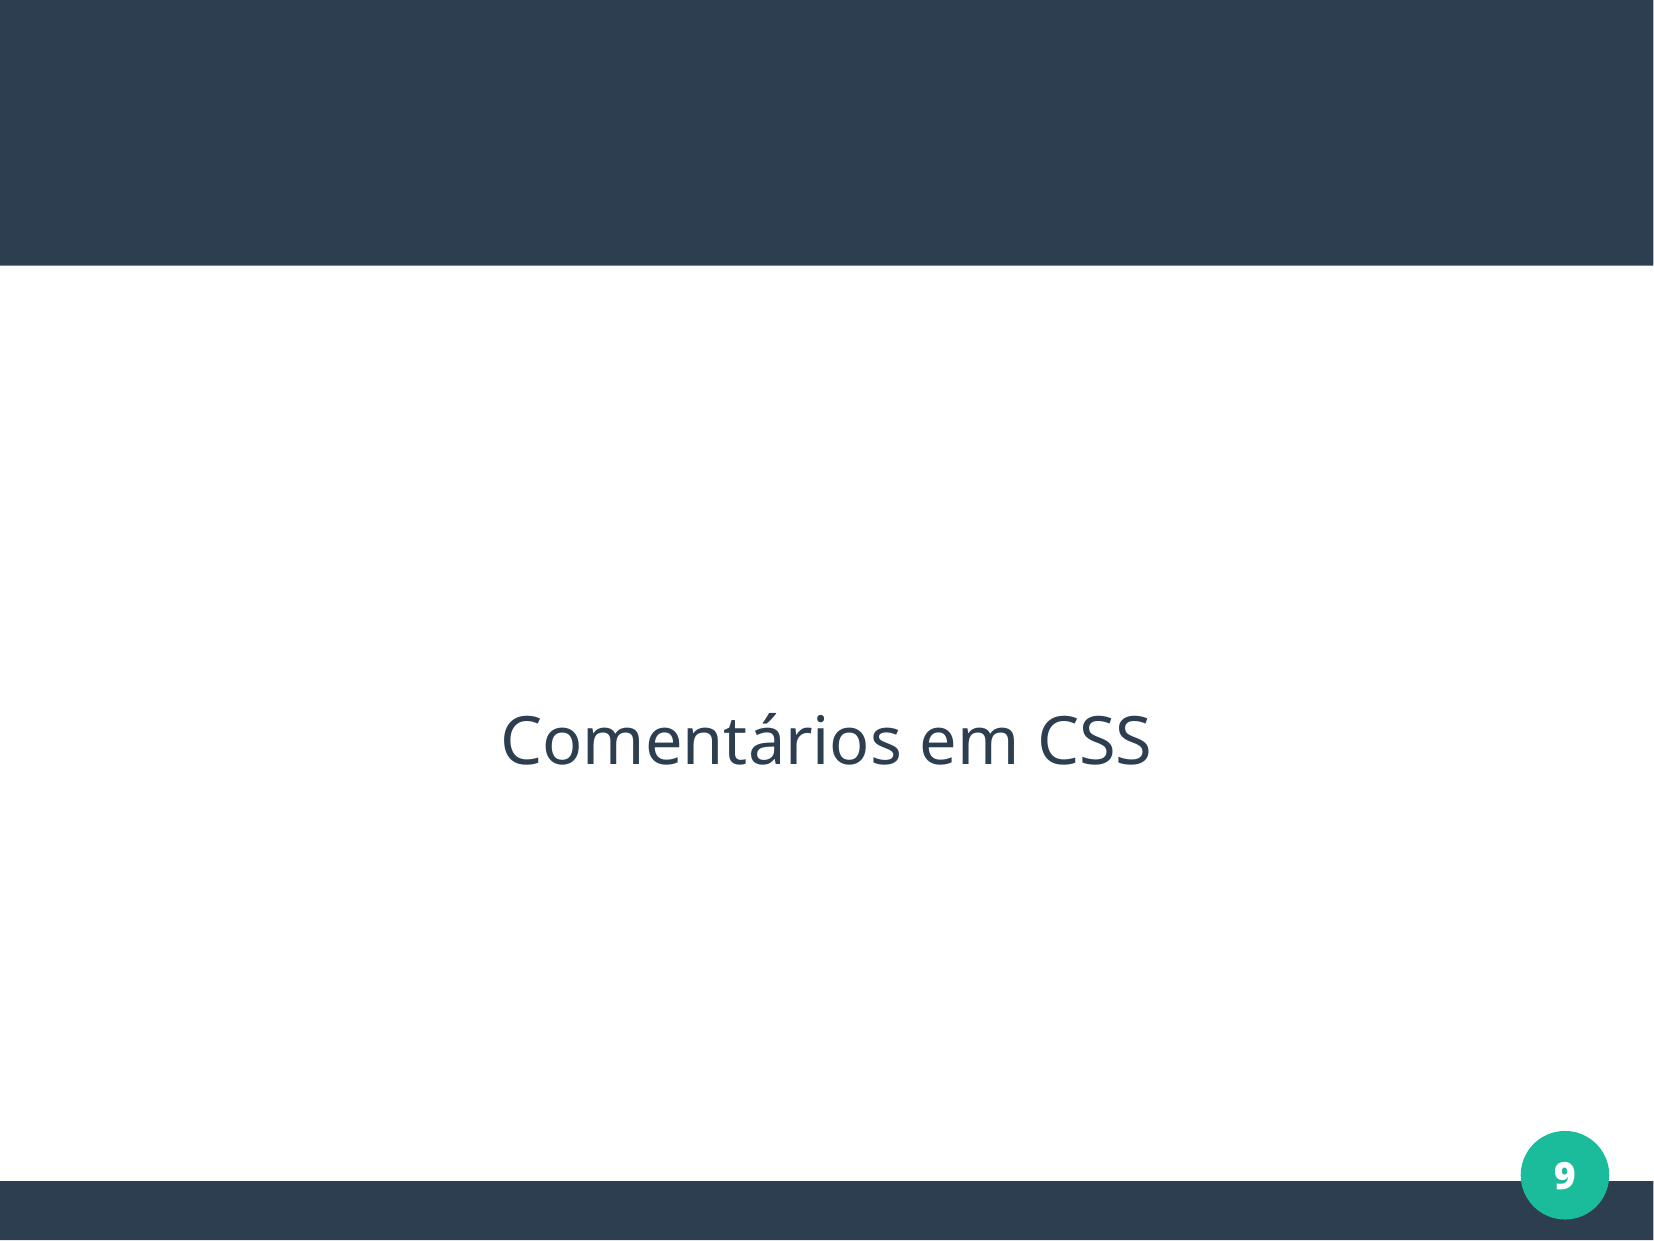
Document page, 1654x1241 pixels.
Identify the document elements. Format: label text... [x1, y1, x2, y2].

subtitle Comentários em CSS [59, 324, 1595, 1152]
